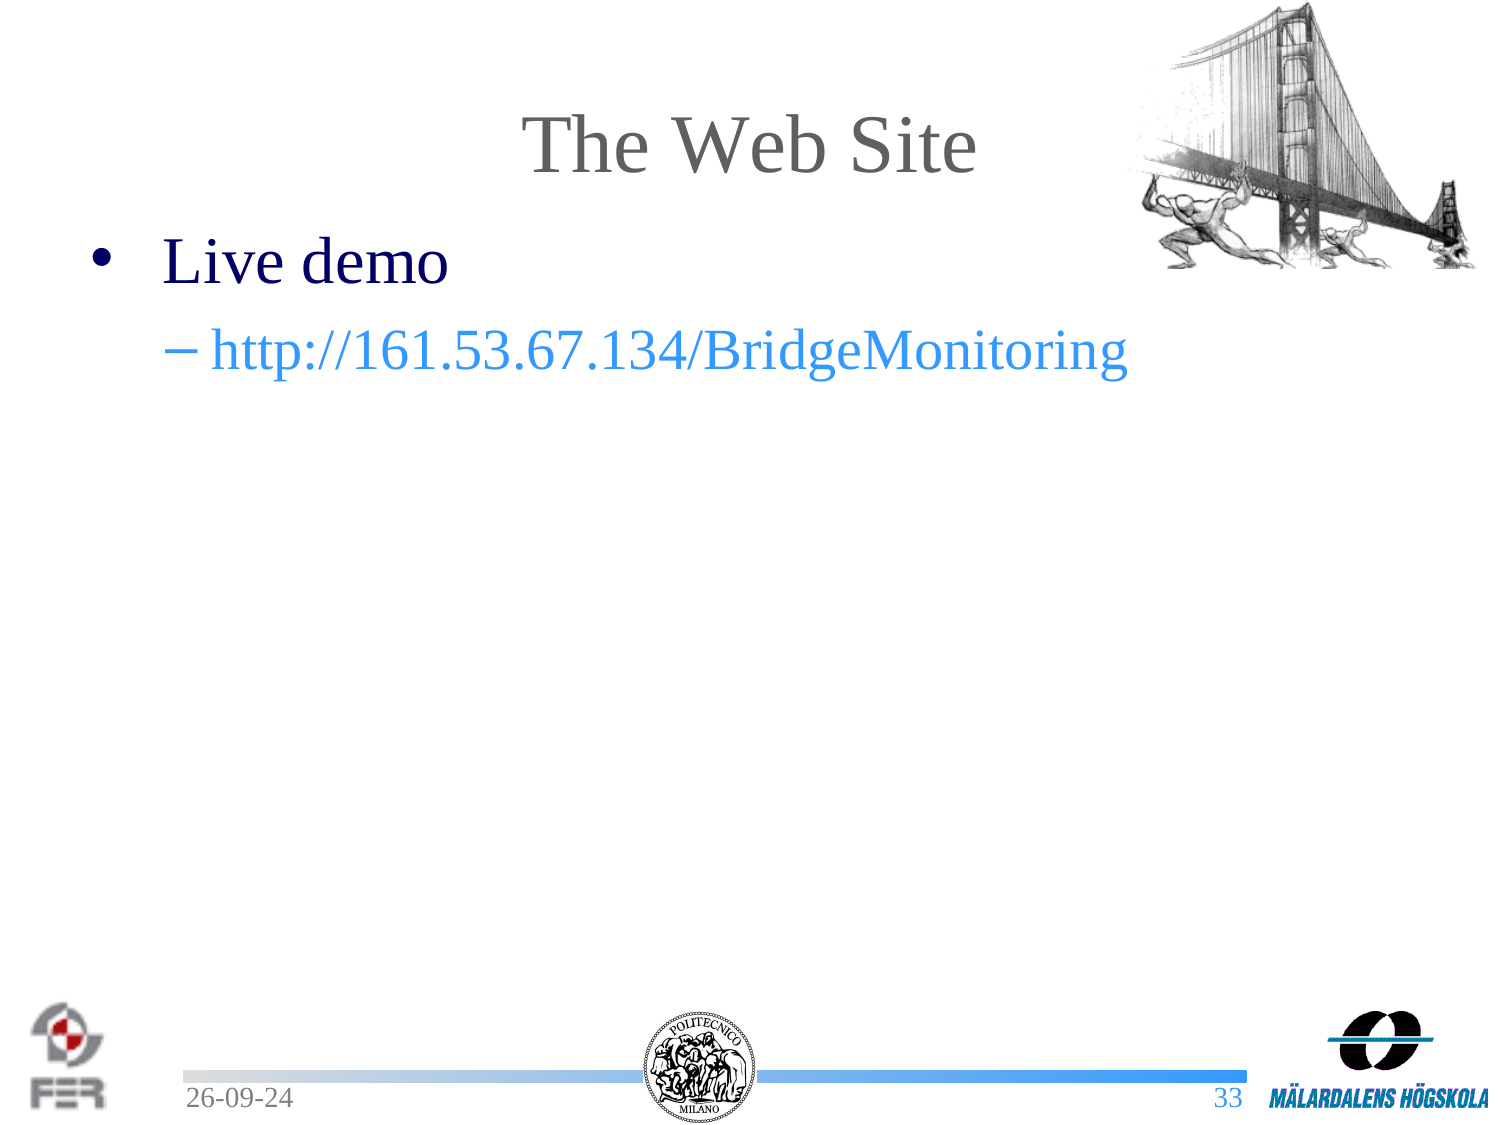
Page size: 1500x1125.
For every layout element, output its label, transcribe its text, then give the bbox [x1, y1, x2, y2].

picture [1454, 1091, 1459, 1108]
title The Web Site [75, 45, 1122, 209]
text_box <numero> [1186, 1070, 1258, 1114]
picture [1435, 1096, 1441, 1104]
picture [1368, 1093, 1374, 1104]
picture [643, 1011, 757, 1123]
text_box 13-12-02 [171, 1070, 396, 1114]
picture [29, 987, 107, 1125]
list Live demo http://161.53.67.134/BridgeMonitoring [75, 209, 1426, 952]
picture [1122, 0, 1477, 269]
picture [1269, 1011, 1488, 1108]
